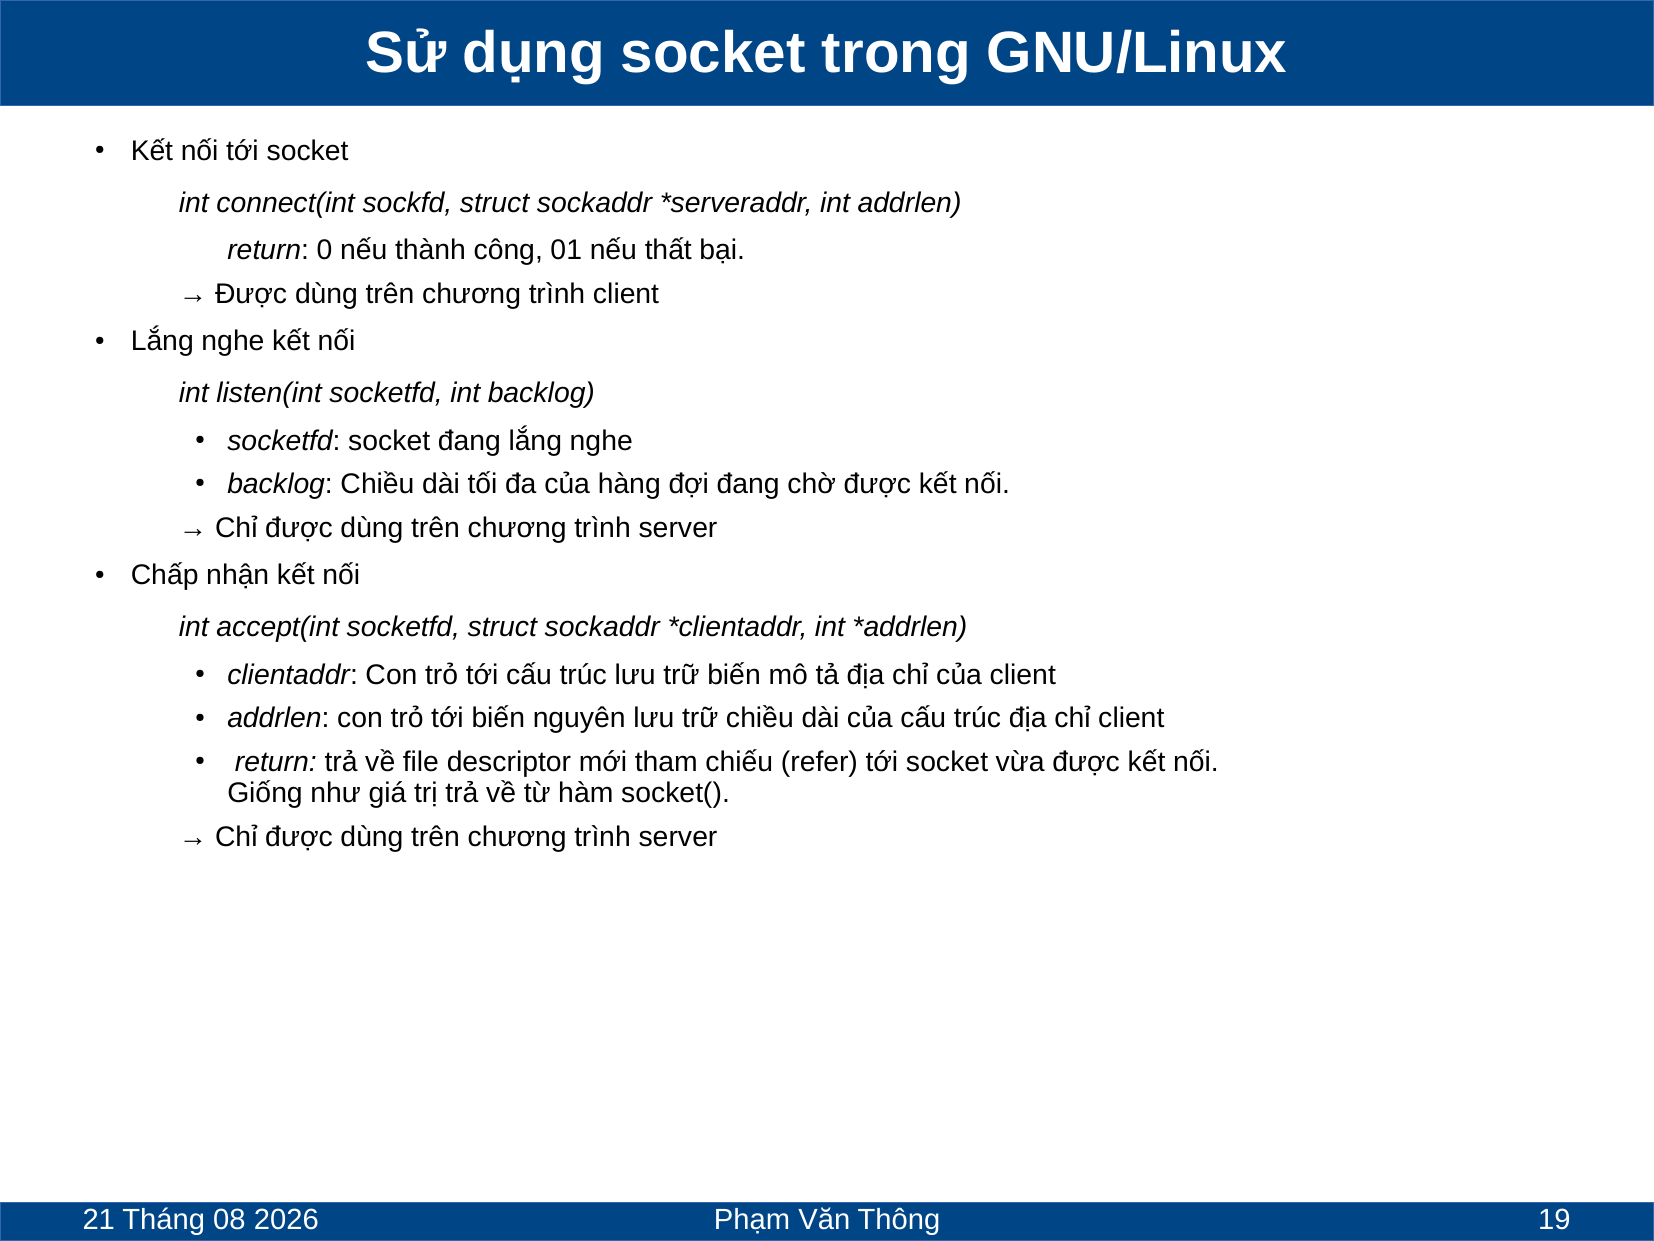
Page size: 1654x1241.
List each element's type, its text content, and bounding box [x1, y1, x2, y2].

title Sử dụng socket trong GNU/Linux [0, 0, 1654, 106]
list Kết nối tới socket int connect(int sockfd, struct sockaddr *serveraddr, int addrlen) return: 0 nếu thành công, 01 nếu thất bại. → Được dùng trên chương trình client Lắng nghe kết nối int listen(int socketfd, int backlog) socketfd: socket đang lắng nghe backlog: Chiều dài tối đa của hàng đợi đang chờ được kết nối. → Chỉ được dùng trên chương trình server Chấp nhận kết nối int accept(int socketfd, struct sockaddr *clientaddr, int *addrlen) clientaddr: Con trỏ tới cấu trúc lưu trữ biến mô tả địa chỉ của client addrlen: con trỏ tới biến nguyên lưu trữ chiều dài của cấu trúc địa chỉ client return: trả về file descriptor mới tham chiếu (refer) tới socket vừa được kết nối. Giống như giá trị trả về từ hàm socket(). → Chỉ được dùng trên chương trình server [82, 135, 1571, 855]
